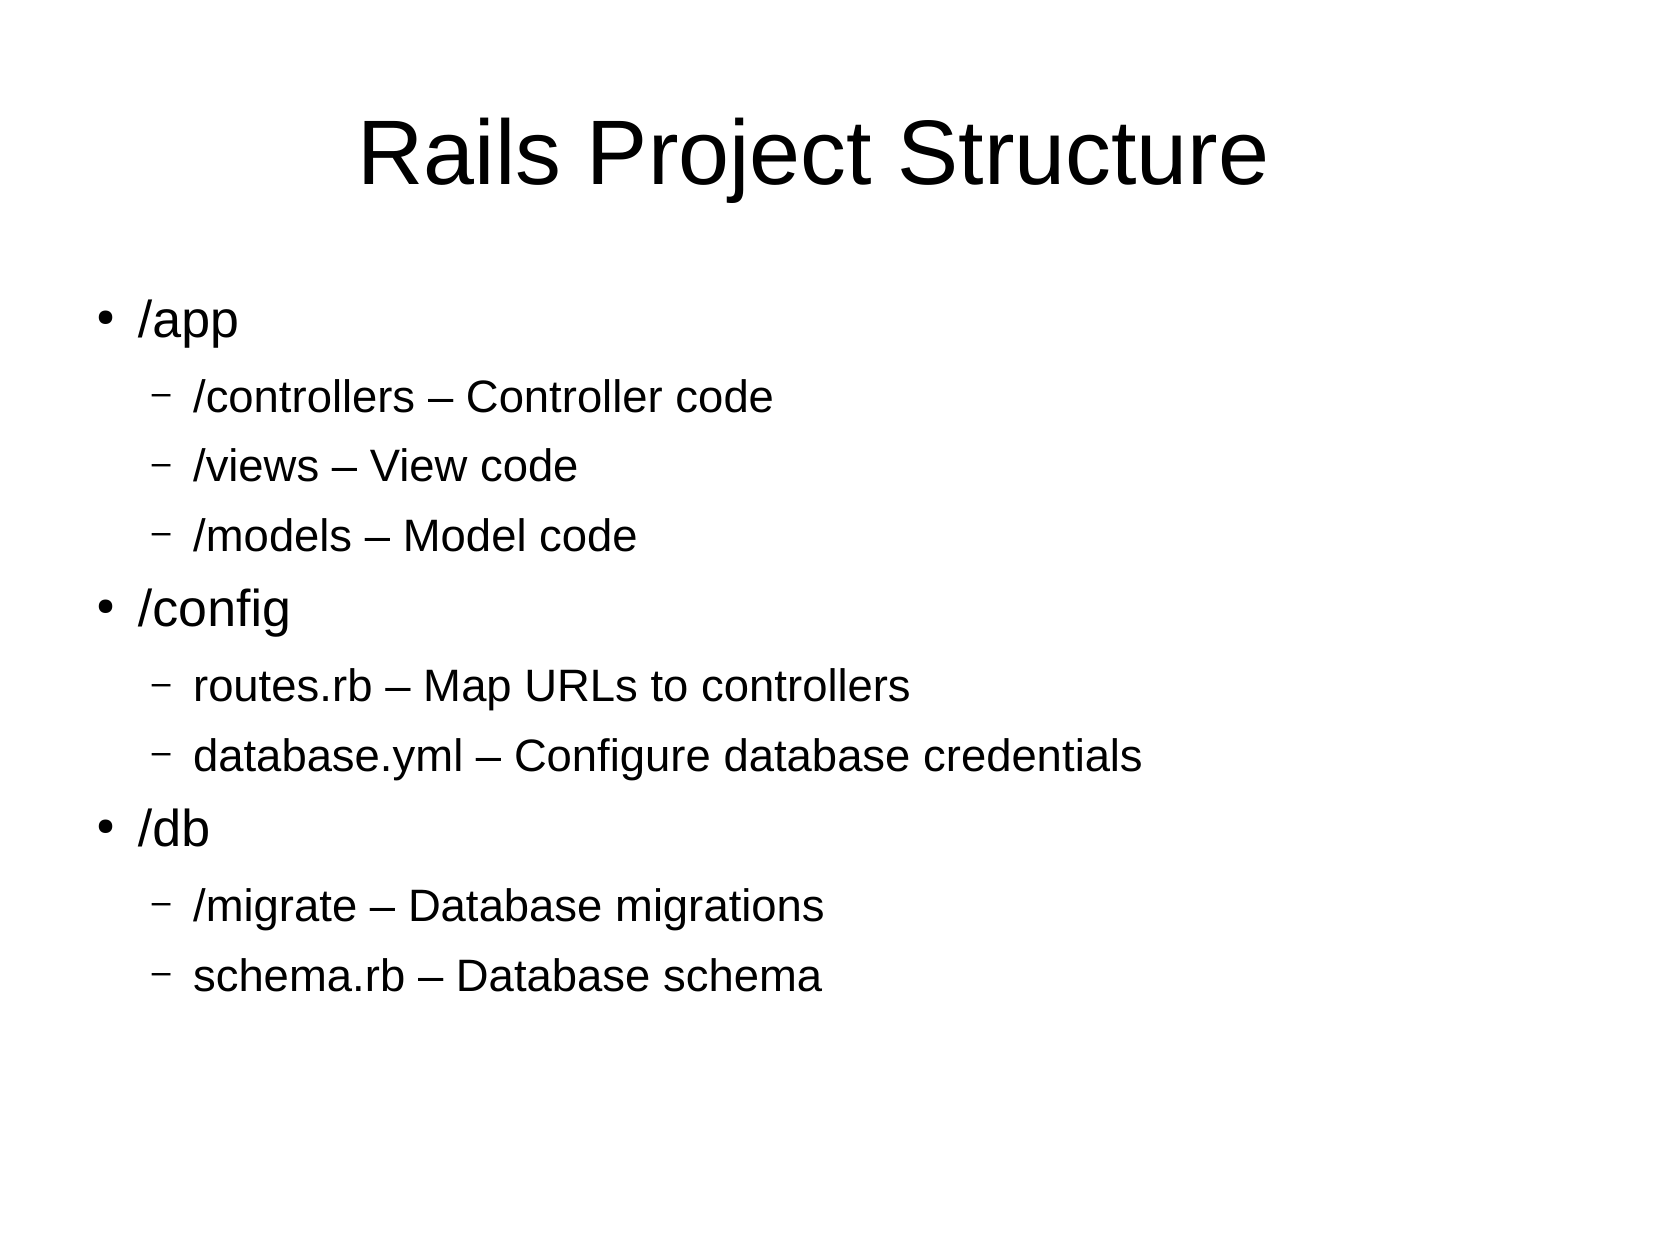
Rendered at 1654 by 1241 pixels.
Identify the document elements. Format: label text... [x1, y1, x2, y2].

title Rails Project Structure [82, 49, 1571, 257]
list /app /controllers – Controller code /views – View code /models – Model code /config routes.rb – Map URLs to controllers database.yml – Configure database credentials /db /migrate – Database migrations schema.rb – Database schema [82, 290, 1571, 1010]
